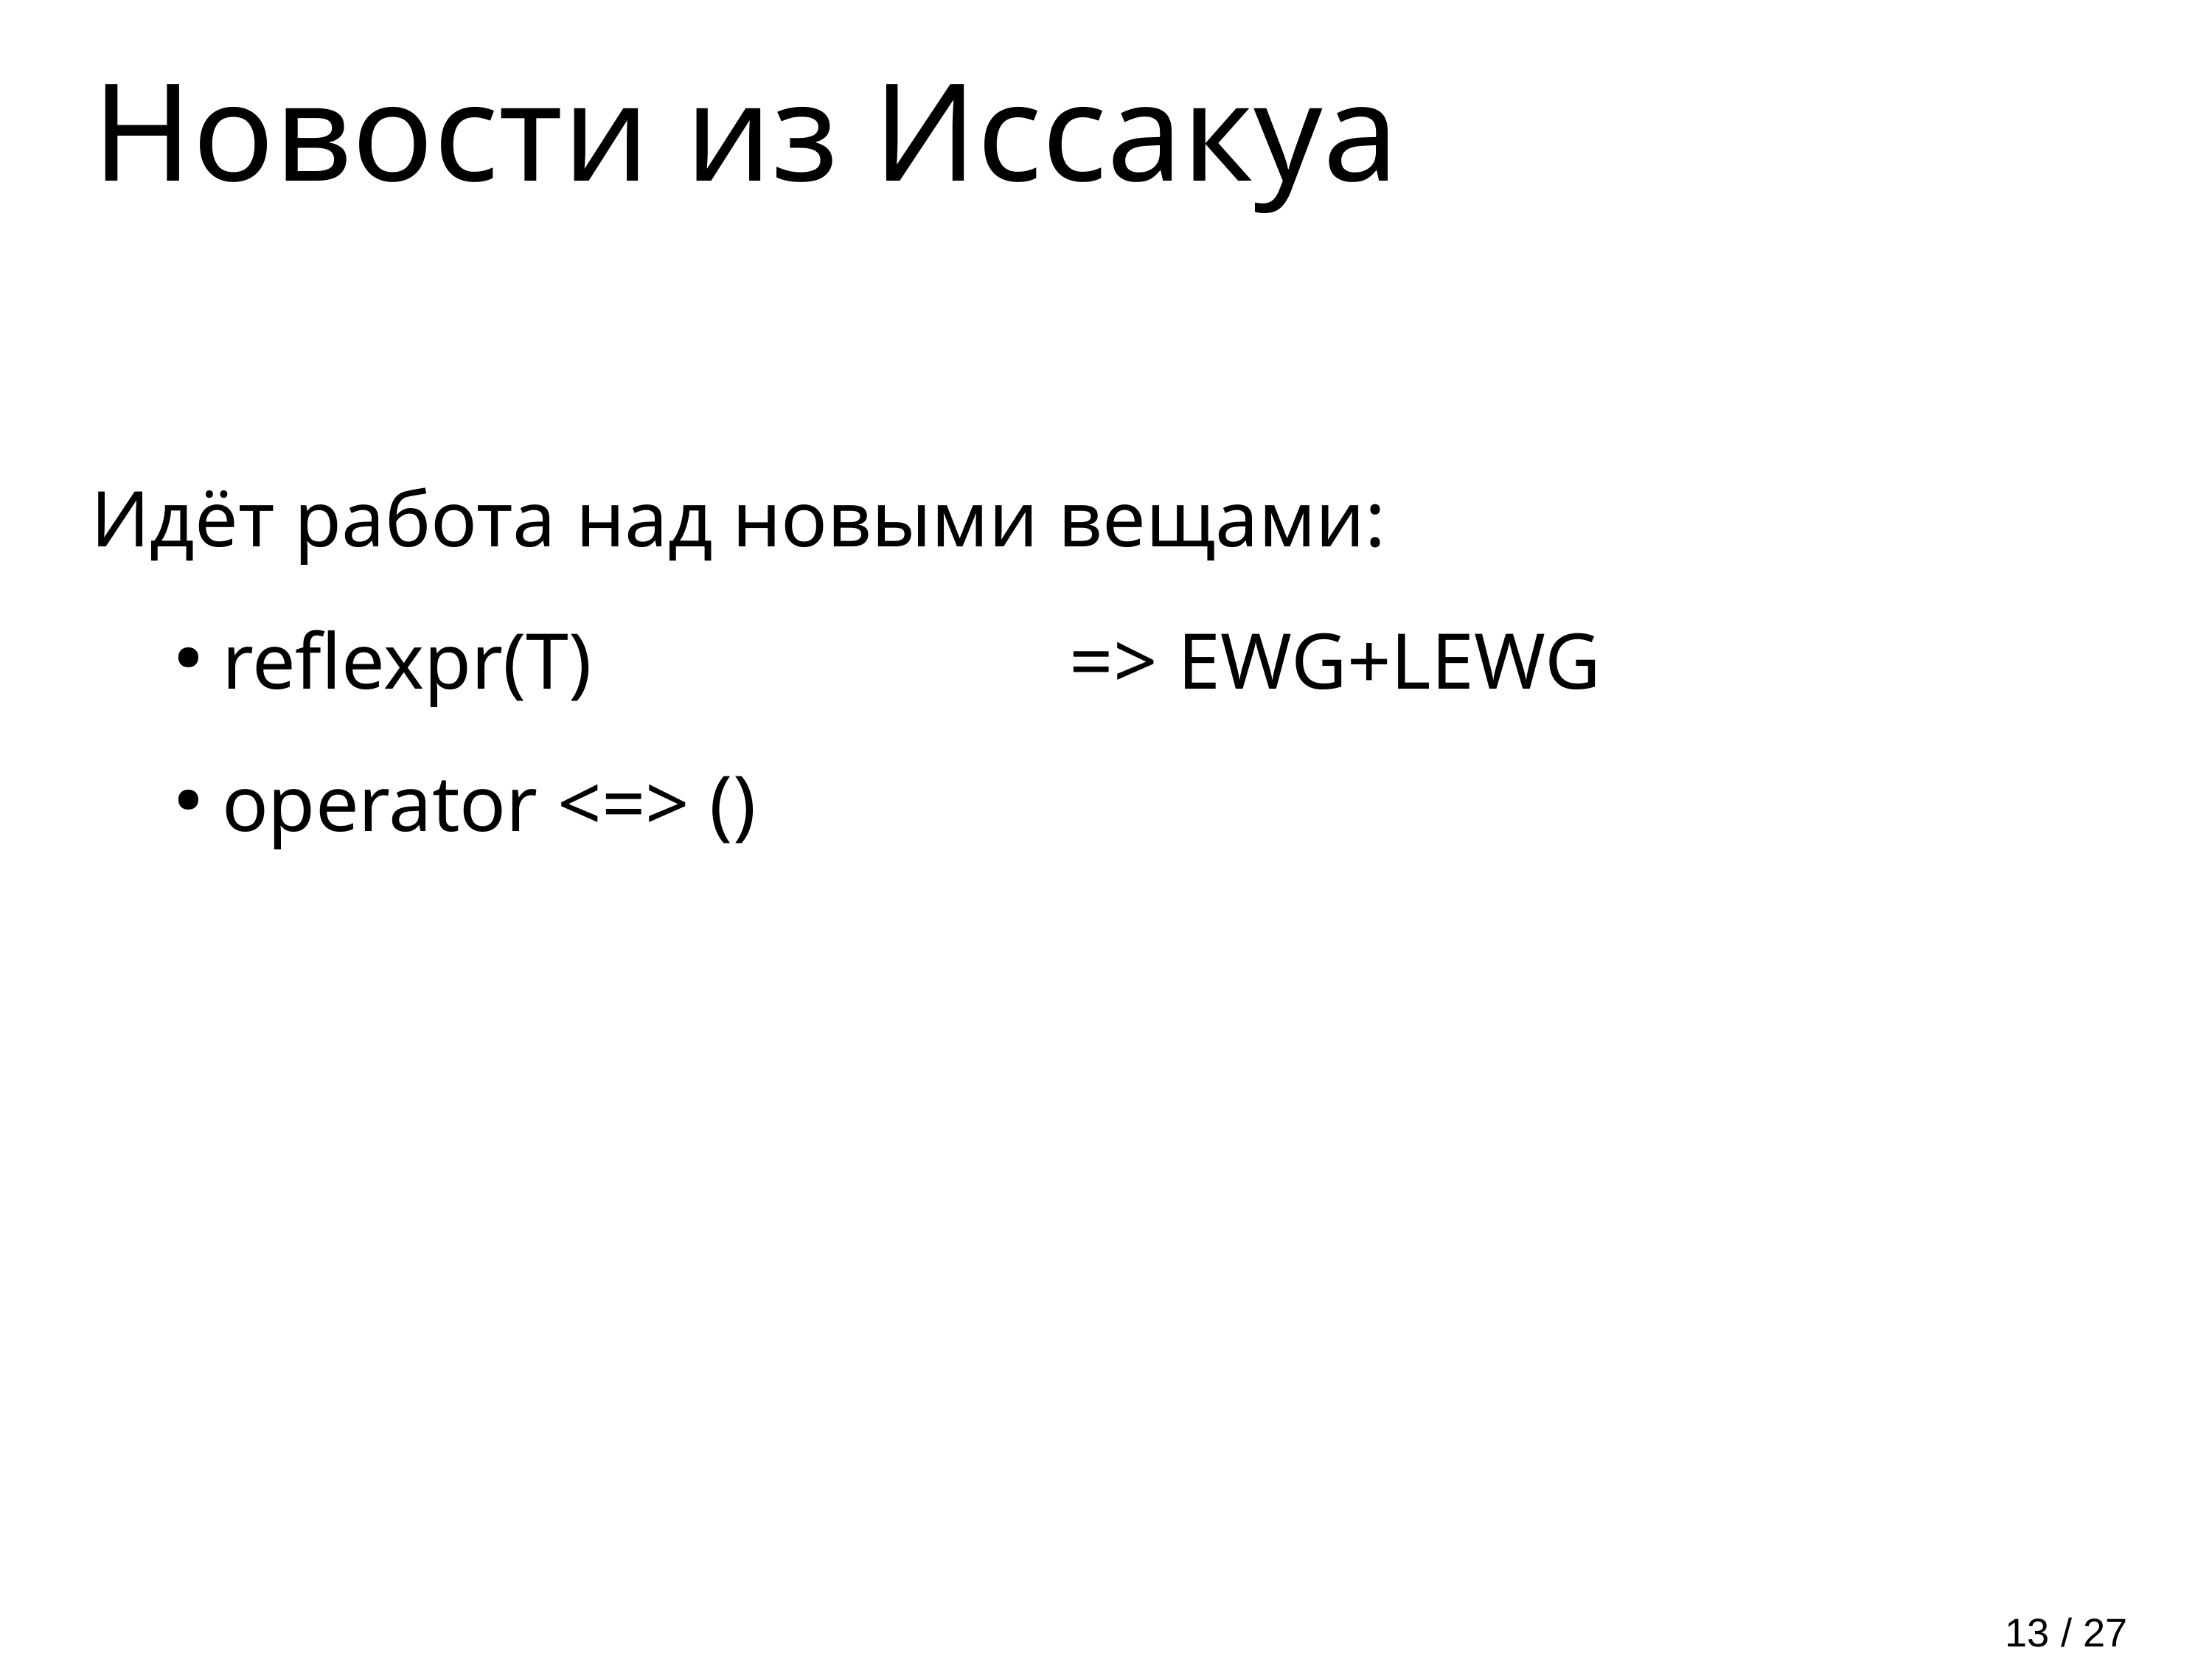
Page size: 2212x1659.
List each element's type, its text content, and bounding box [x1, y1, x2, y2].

text_box Идёт работа над новыми вещами: reflexpr(T) => EWG+LEWG operator <=> () [32, 443, 2199, 1651]
title Новости из Иссакуа [92, 40, 2119, 225]
text_box <number> / 27 [1994, 1605, 2212, 1659]
